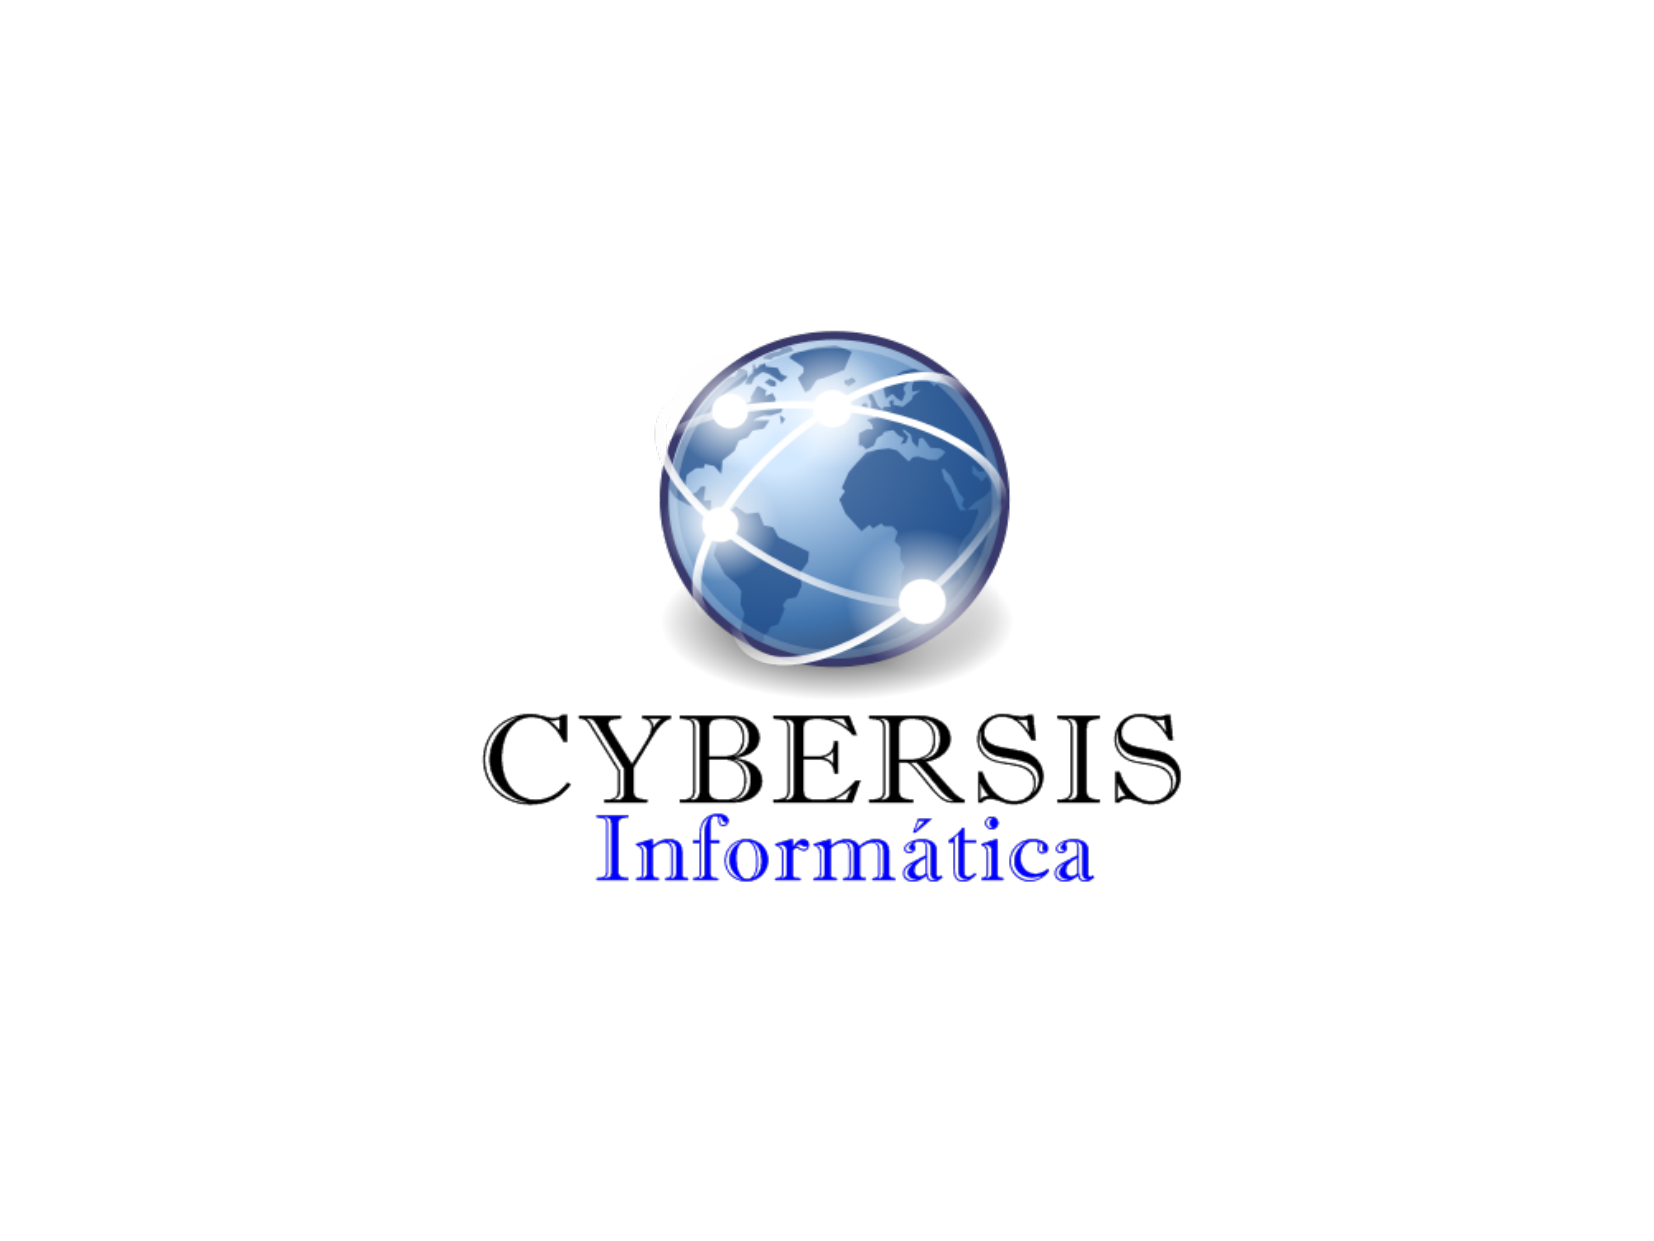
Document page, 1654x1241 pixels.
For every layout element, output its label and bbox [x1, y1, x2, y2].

picture [408, 200, 1252, 1010]
